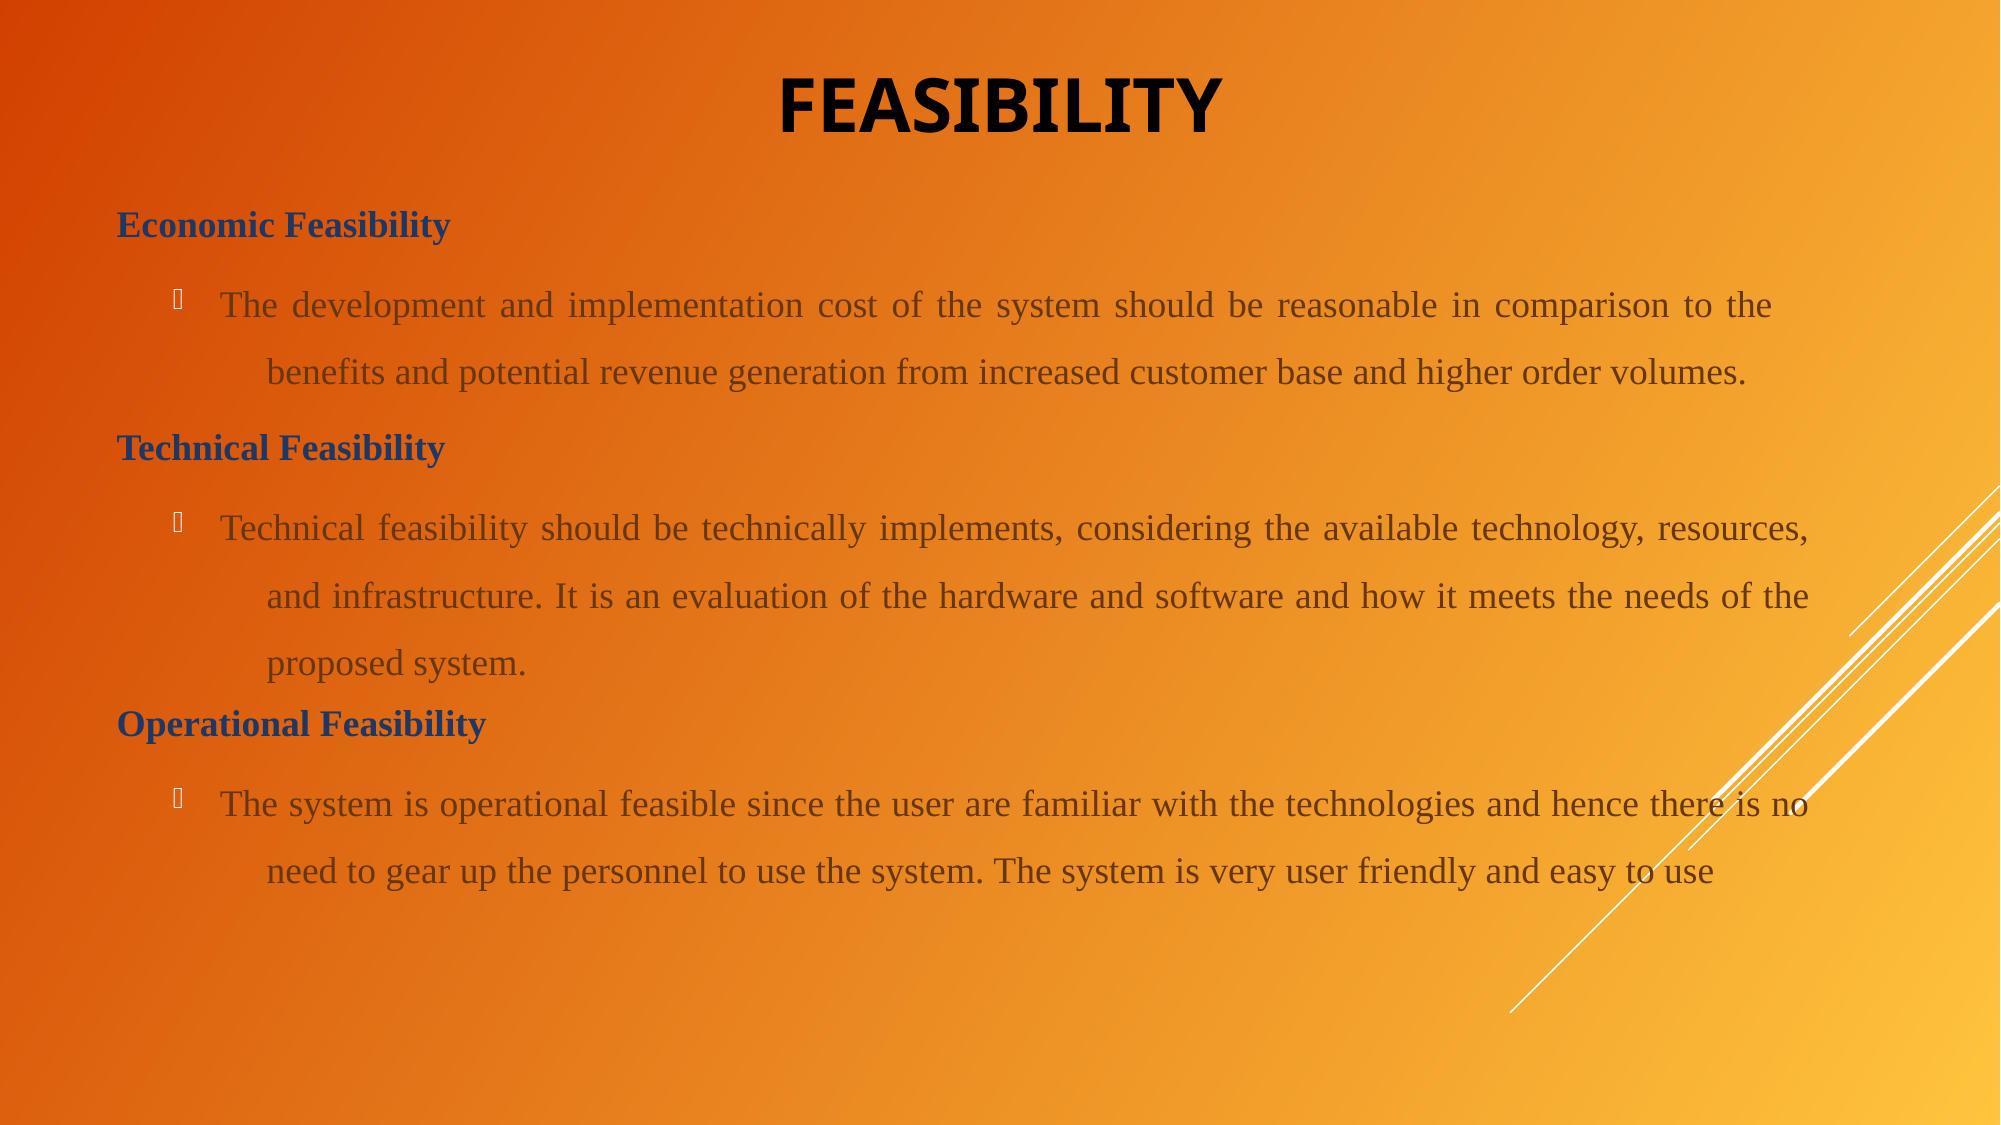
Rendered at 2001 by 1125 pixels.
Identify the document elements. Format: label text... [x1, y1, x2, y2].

list Economic Feasibility The development and implementation cost of the system should be reasonable in comparison to the benefits and potential revenue generation from increased customer base and higher order volumes. Technical Feasibility Technical feasibility should be technically implements, considering the available technology, resources, and infrastructure. It is an evaluation of the hardware and software and how it meets the needs of the proposed system. Operational Feasibility The system is operational feasible since the user are familiar with the technologies and hence there is no need to gear up the personnel to use the system. The system is very user friendly and easy to use [101, 176, 1827, 1066]
title Feasibility [137, 29, 1863, 177]
